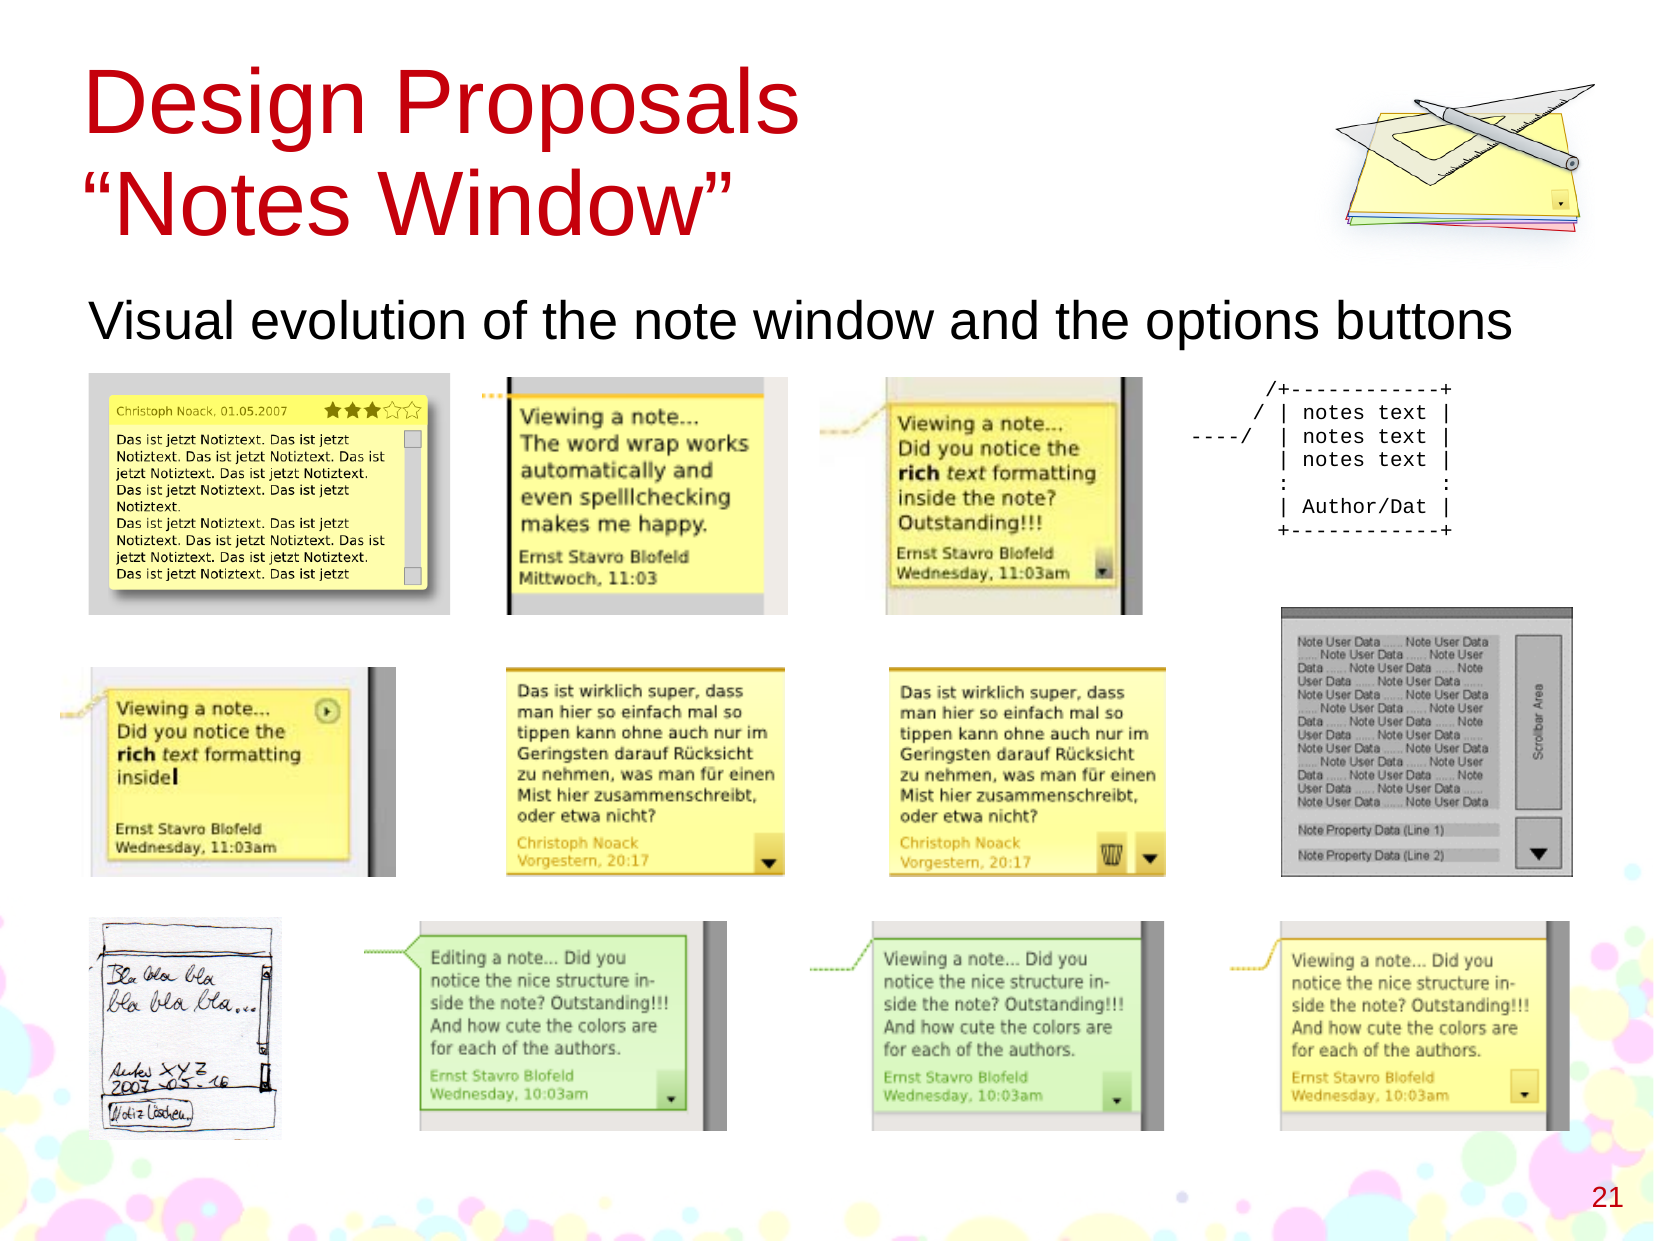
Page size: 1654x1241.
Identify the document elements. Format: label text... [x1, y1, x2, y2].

picture [364, 921, 727, 1131]
picture [506, 667, 785, 877]
picture [1229, 921, 1570, 1131]
picture [60, 667, 396, 877]
picture [88, 917, 282, 1140]
picture [819, 377, 1143, 615]
title Design Proposals “Notes Window” [82, 49, 1258, 257]
picture [1281, 607, 1573, 877]
list Visual evolution of the note window and the options buttons [88, 290, 1577, 355]
picture [482, 377, 788, 615]
picture [889, 667, 1166, 877]
picture [809, 921, 1165, 1131]
picture [88, 373, 451, 615]
picture [1314, 40, 1595, 278]
text_box /+------------+ / | notes text | ----/ | notes text | | notes text | : : | Author/Dat | +------------+ [1175, 371, 1542, 552]
